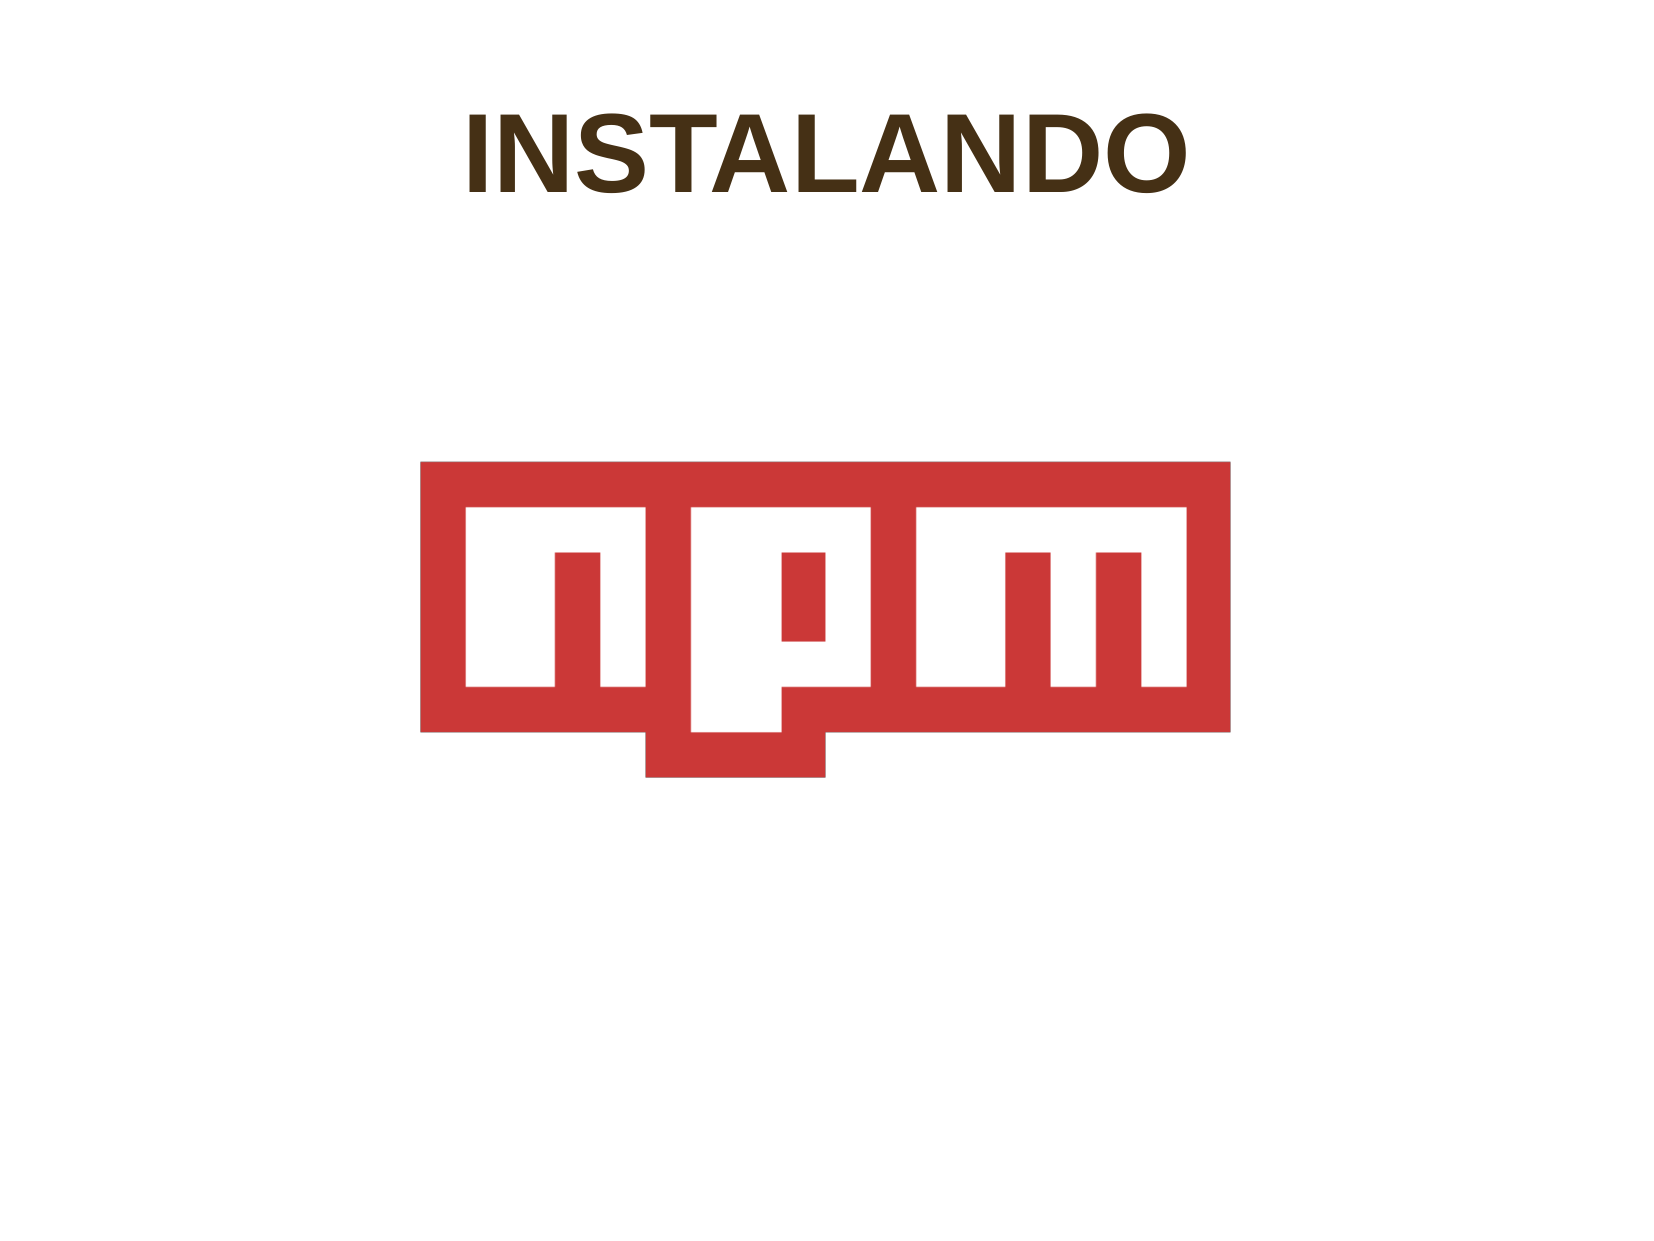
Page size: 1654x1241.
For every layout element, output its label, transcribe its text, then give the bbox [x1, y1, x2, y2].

picture [391, 384, 1262, 857]
title INSTALANDO [82, 49, 1571, 257]
